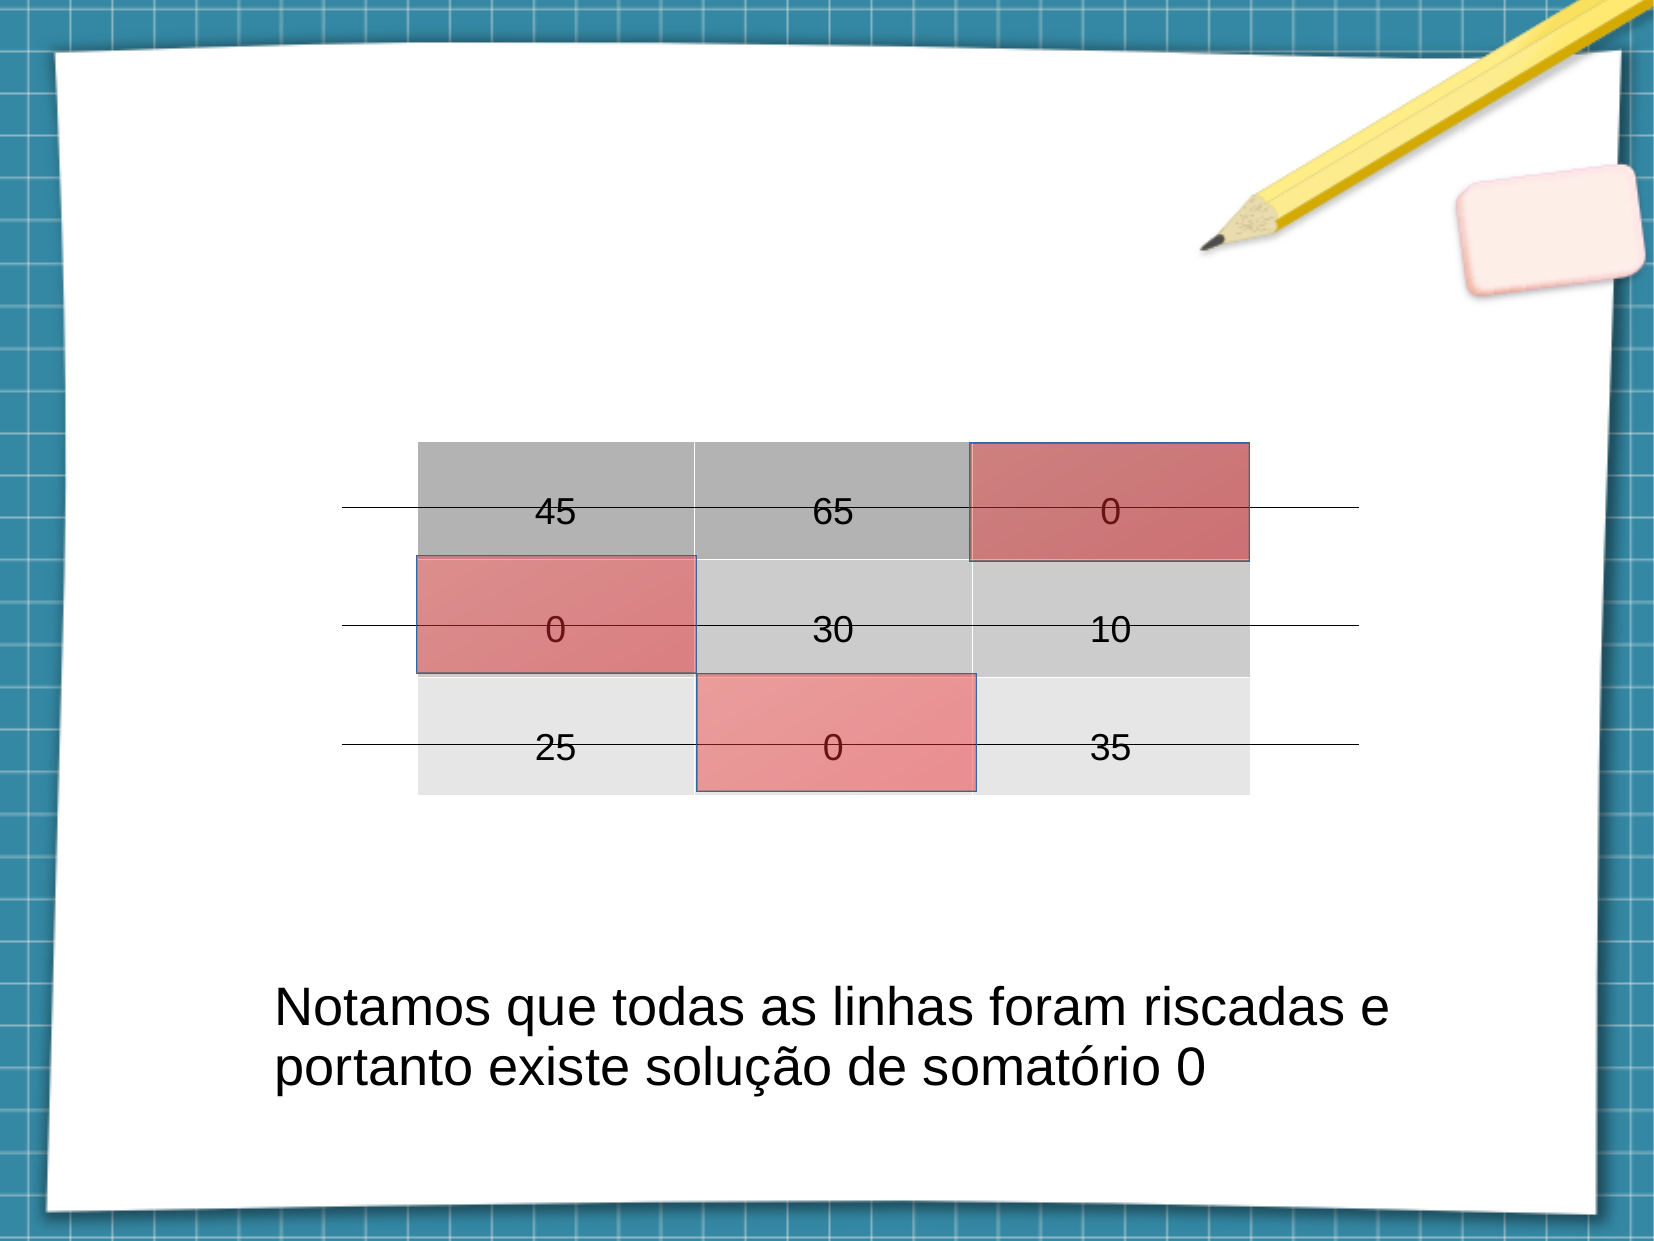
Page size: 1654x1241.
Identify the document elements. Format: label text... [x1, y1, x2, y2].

table_cell 35 [973, 745, 1250, 795]
text_box Notamos que todas as linhas foram riscadas e portanto existe solução de somatório 0 [259, 968, 1489, 1165]
table_cell 30 [697, 560, 972, 625]
table_cell 30 [697, 626, 972, 673]
table_header 65 [818, 510, 828, 522]
table_cell 25 [418, 678, 694, 744]
table_cell 30 [838, 619, 849, 625]
table_cell 10 [973, 626, 1250, 677]
picture [0, 0, 1654, 1241]
table_cell 35 [977, 678, 1250, 744]
table_cell 25 [418, 745, 694, 795]
table_header 65 [695, 508, 969, 559]
table_header 65 [695, 442, 969, 507]
text_box [969, 442, 1250, 562]
table_header 45 [538, 508, 547, 516]
text_box [416, 555, 977, 792]
table_cell 30 [838, 626, 849, 640]
table_cell 10 [1115, 626, 1126, 640]
table_cell 0 [695, 745, 972, 795]
table_header 45 [418, 442, 694, 507]
table_cell 10 [1115, 619, 1126, 625]
table_cell 10 [973, 562, 1250, 625]
table_header 45 [418, 508, 694, 555]
